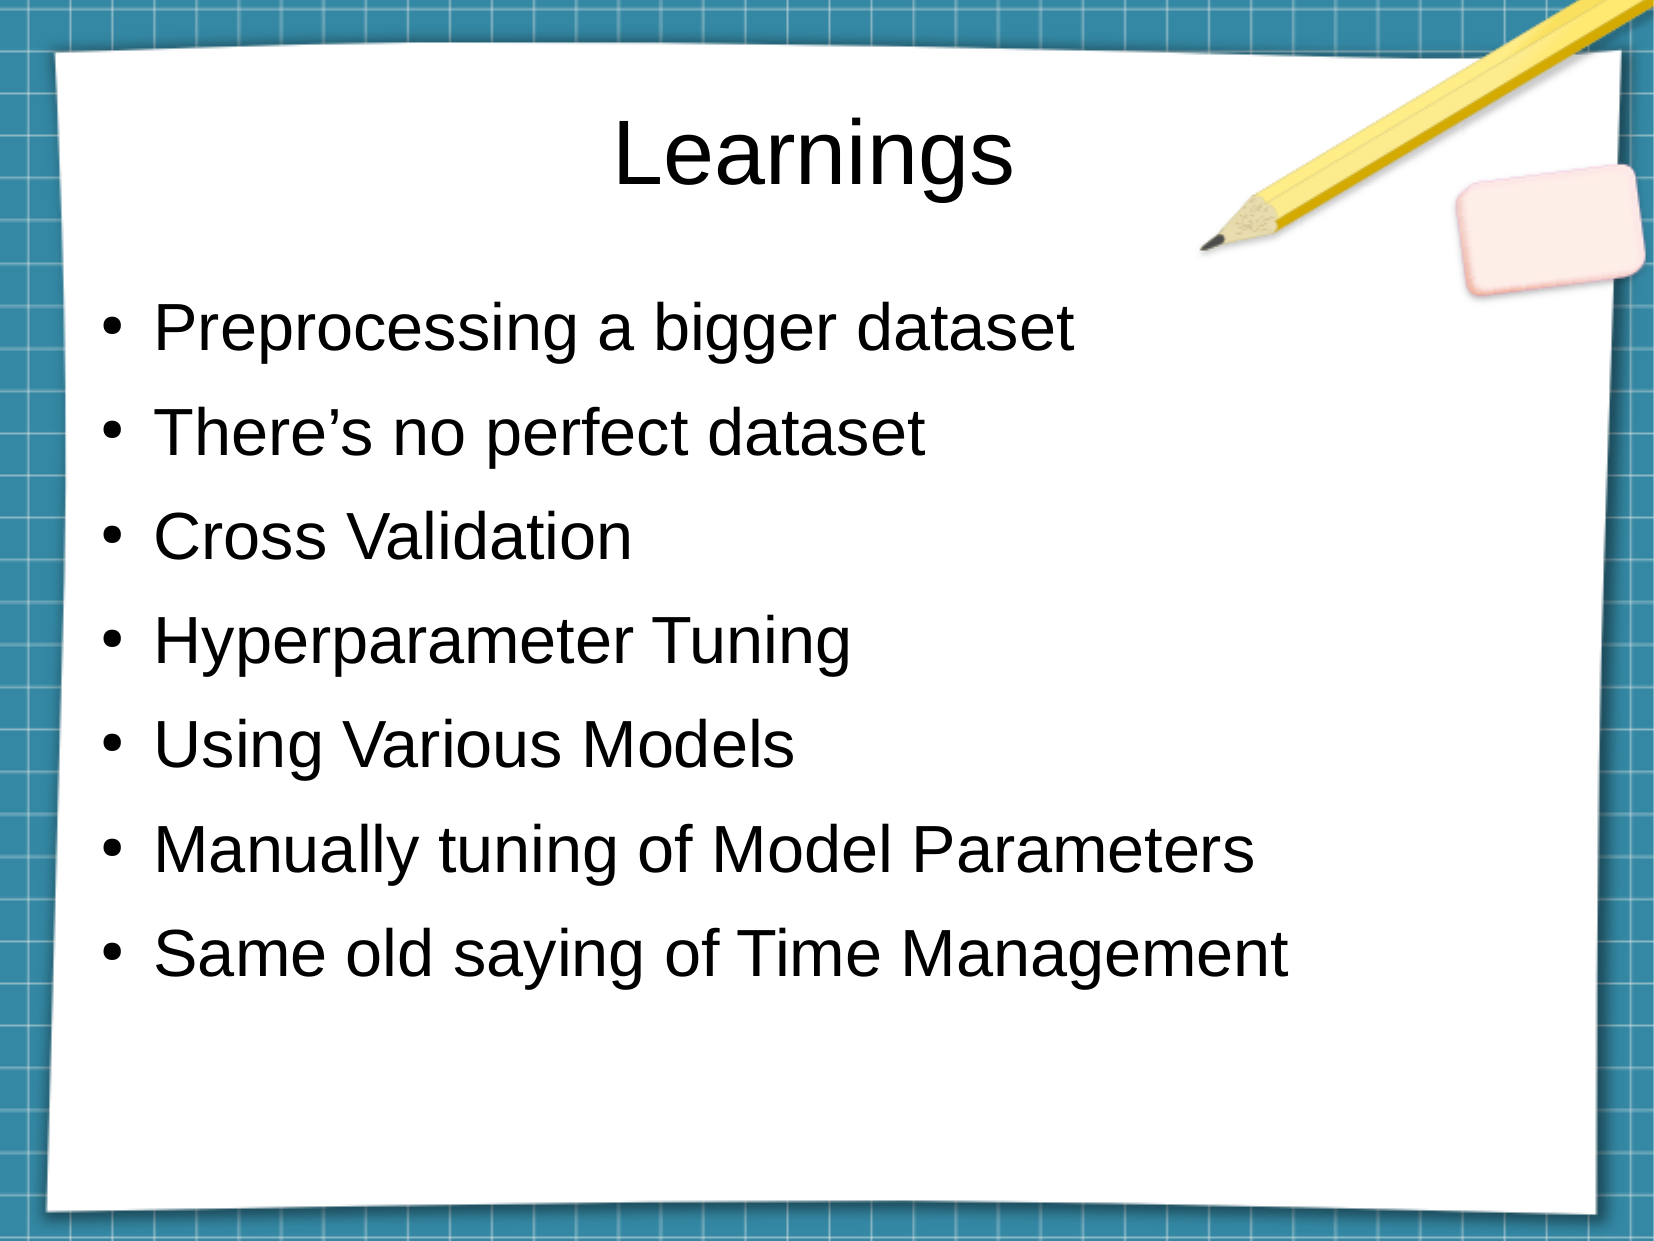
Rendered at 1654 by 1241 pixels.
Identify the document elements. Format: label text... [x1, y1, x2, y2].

list Preprocessing a bigger dataset There’s no perfect dataset Cross Validation Hyperparameter Tuning Using Various Models Manually tuning of Model Parameters Same old saying of Time Management [82, 290, 1571, 1010]
title Learnings [82, 49, 1571, 257]
picture [0, 0, 1654, 1241]
